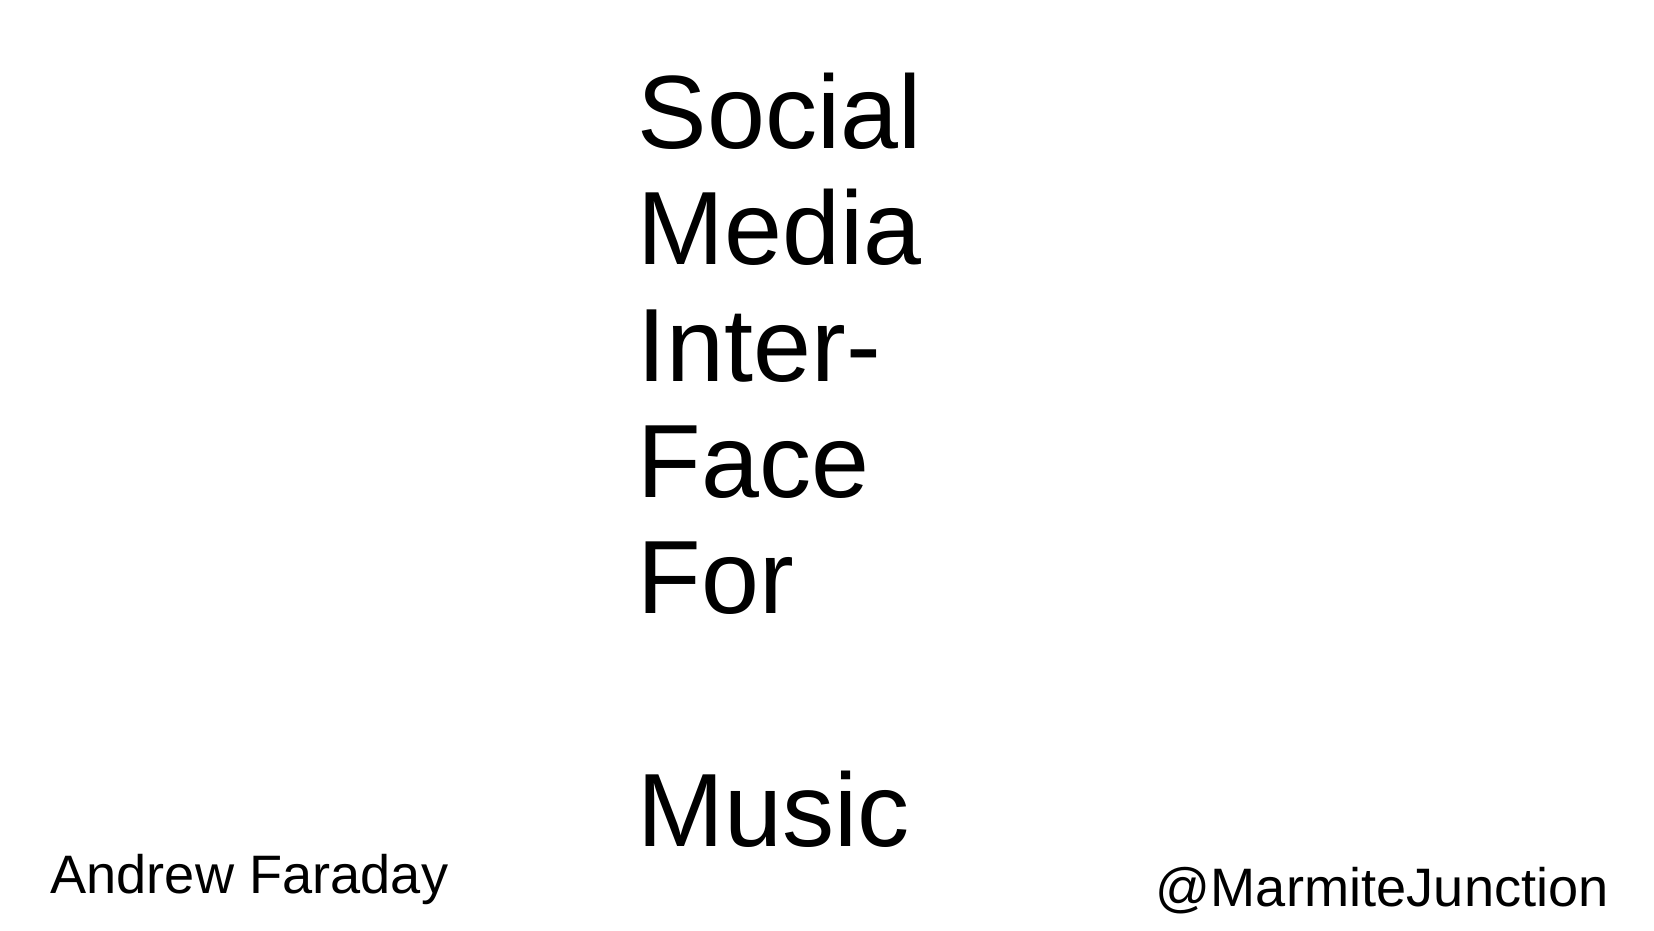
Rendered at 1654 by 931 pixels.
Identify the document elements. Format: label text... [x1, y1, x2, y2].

title Social Media Inter- Face For Music [637, 37, 1571, 886]
text_box Andrew Faraday [35, 837, 579, 913]
text_box @MarmiteJunction [1080, 850, 1625, 926]
